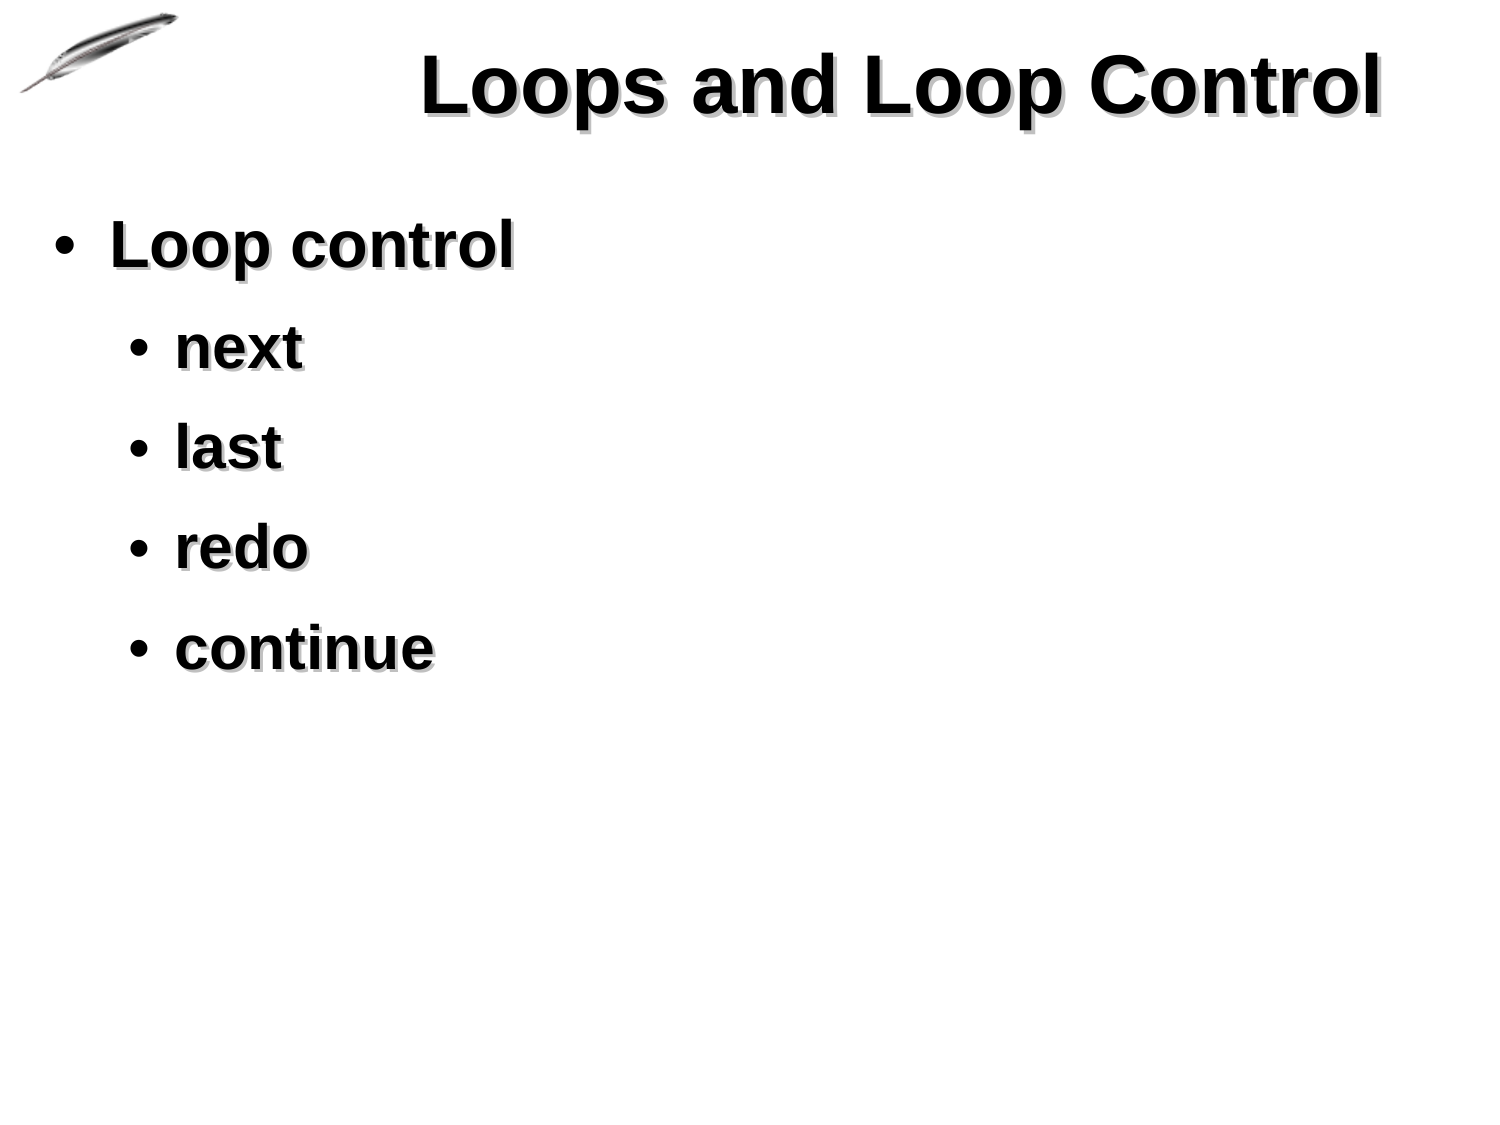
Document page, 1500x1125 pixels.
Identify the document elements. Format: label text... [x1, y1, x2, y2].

title Loops and Loop Control [419, 0, 1459, 179]
picture [16, 11, 184, 95]
list Loop control next last redo continue [53, 207, 1447, 1084]
